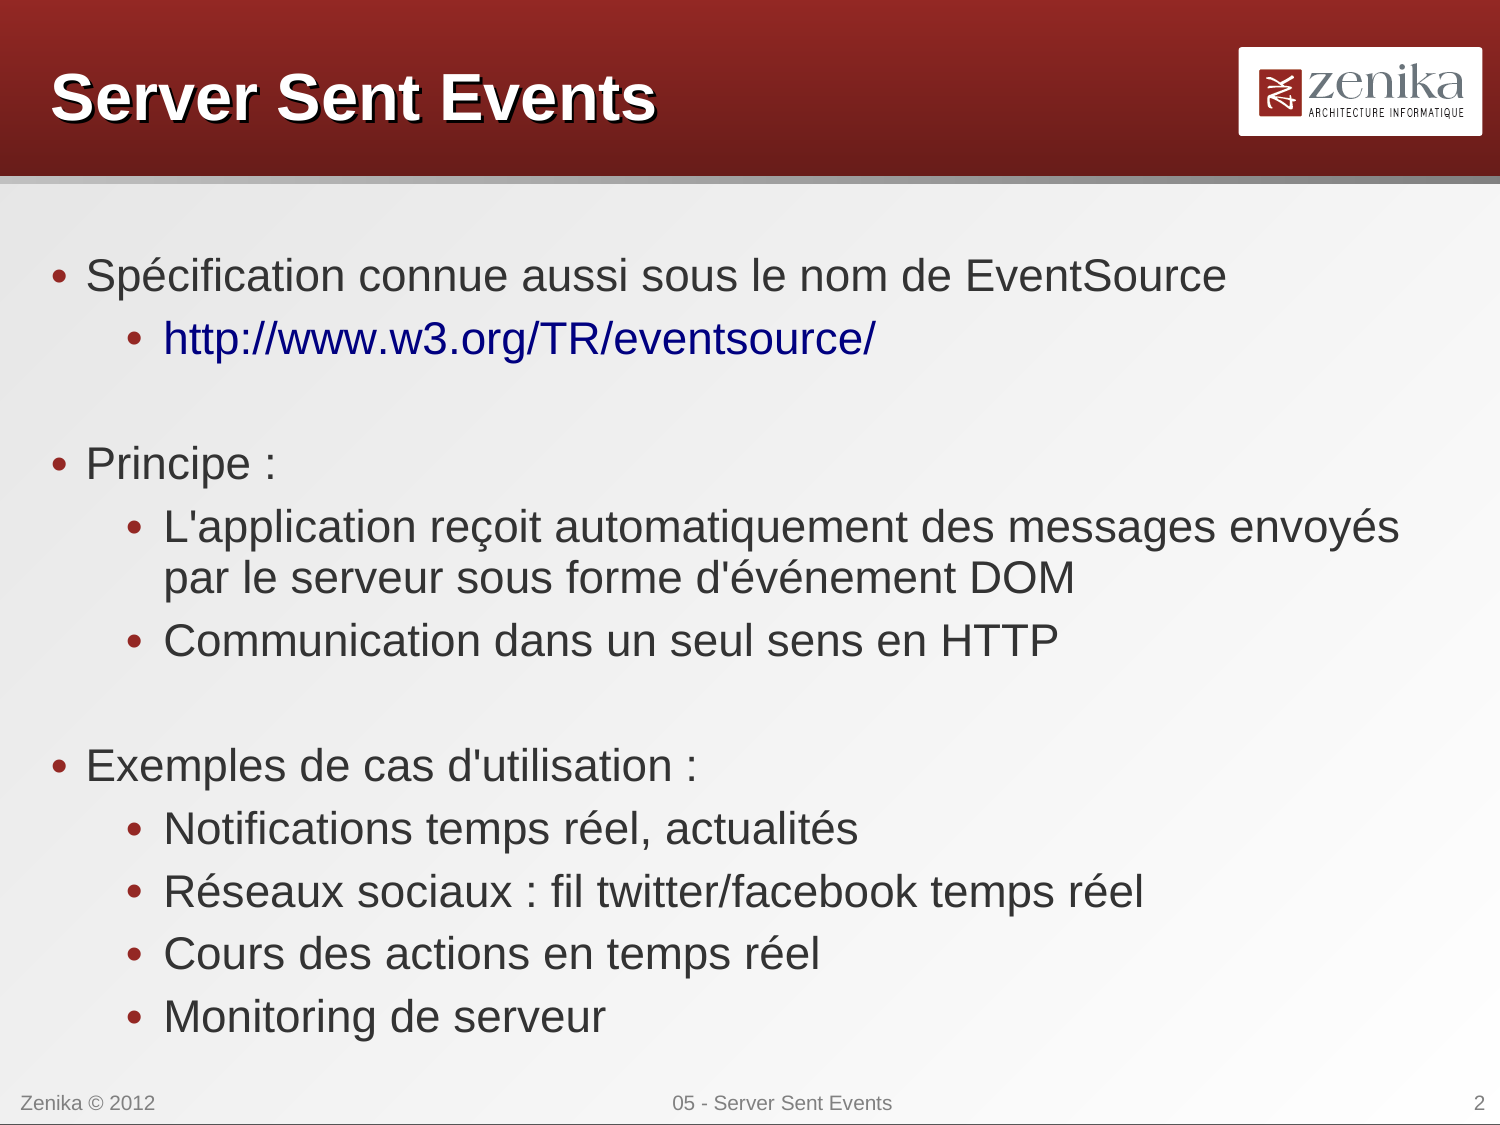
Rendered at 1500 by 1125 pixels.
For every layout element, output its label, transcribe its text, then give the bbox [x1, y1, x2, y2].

list Spécification connue aussi sous le nom de EventSource http://www.w3.org/TR/eventsource/ Principe : L'application reçoit automatiquement des messages envoyés par le serveur sous forme d'événement DOM Communication dans un seul sens en HTTP Exemples de cas d'utilisation : Notifications temps réel, actualités Réseaux sociaux : fil twitter/facebook temps réel Cours des actions en temps réel Monitoring de serveur [50, 249, 1435, 1079]
picture [1257, 58, 1464, 125]
title Server Sent Events [50, 15, 1206, 180]
